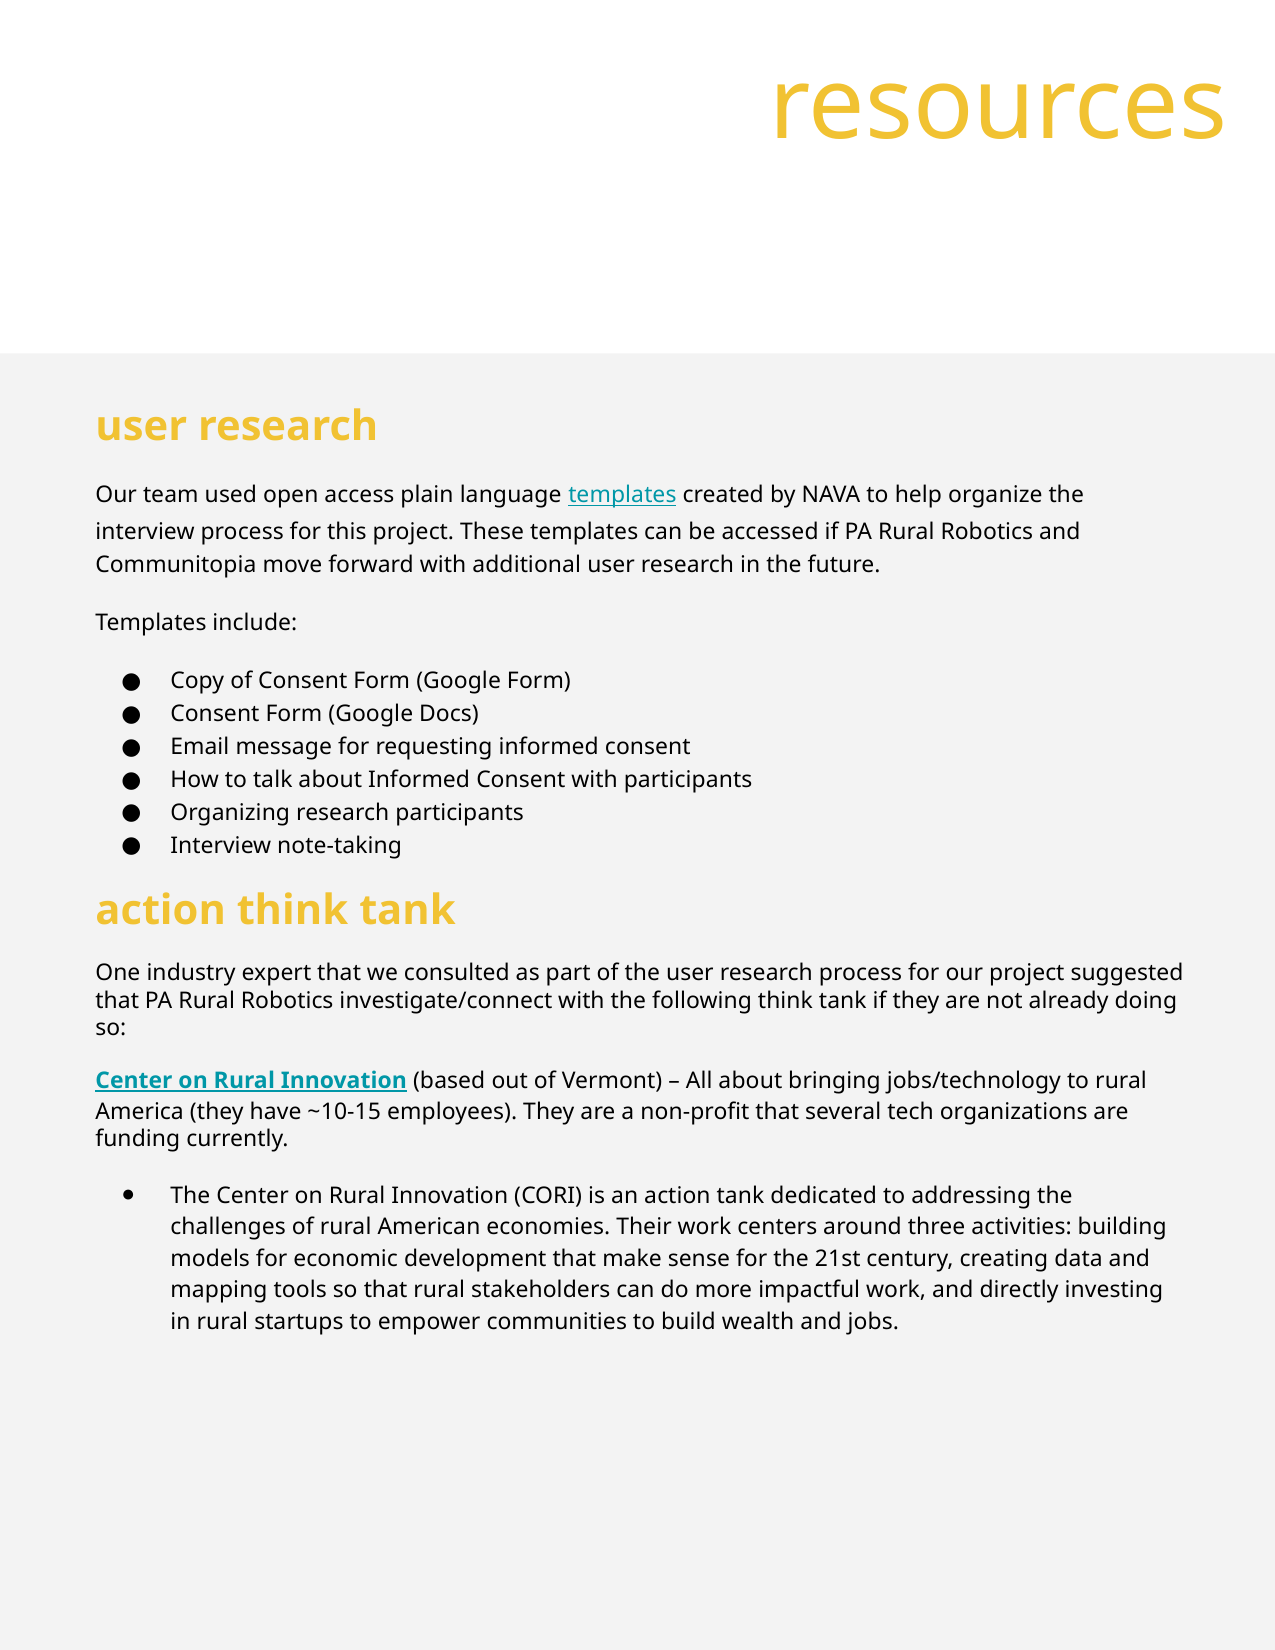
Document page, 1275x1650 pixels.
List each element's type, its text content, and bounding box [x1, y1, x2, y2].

subtitle resources [54, 23, 1243, 190]
list user research Our team used open access plain language templates created by NAVA to help organize the interview process for this project. These templates can be accessed if PA Rural Robotics and Communitopia move forward with additional user research in the future. Templates include: Copy of Consent Form (Google Form) Consent Form (Google Docs) Email message for requesting informed consent How to talk about Informed Consent with participants Organizing research participants Interview note-taking action think tank One industry expert that we consulted as part of the user research process for our project suggested that PA Rural Robotics investigate/connect with the following think tank if they are not already doing so: Center on Rural Innovation (based out of Vermont) – All about bringing jobs/technology to rural America (they have ~10-15 employees). They are a non-profit that several tech organizations are funding currently. The Center on Rural Innovation (CORI) is an action tank dedicated to addressing the challenges of rural American economies. Their work centers around three activities: building models for economic development that make sense for the 21st century, creating data and mapping tools so that rural stakeholders can do more impactful work, and directly investing in rural startups to empower communities to build wealth and jobs. [80, 373, 1204, 1448]
text_box [0, 353, 1275, 1650]
